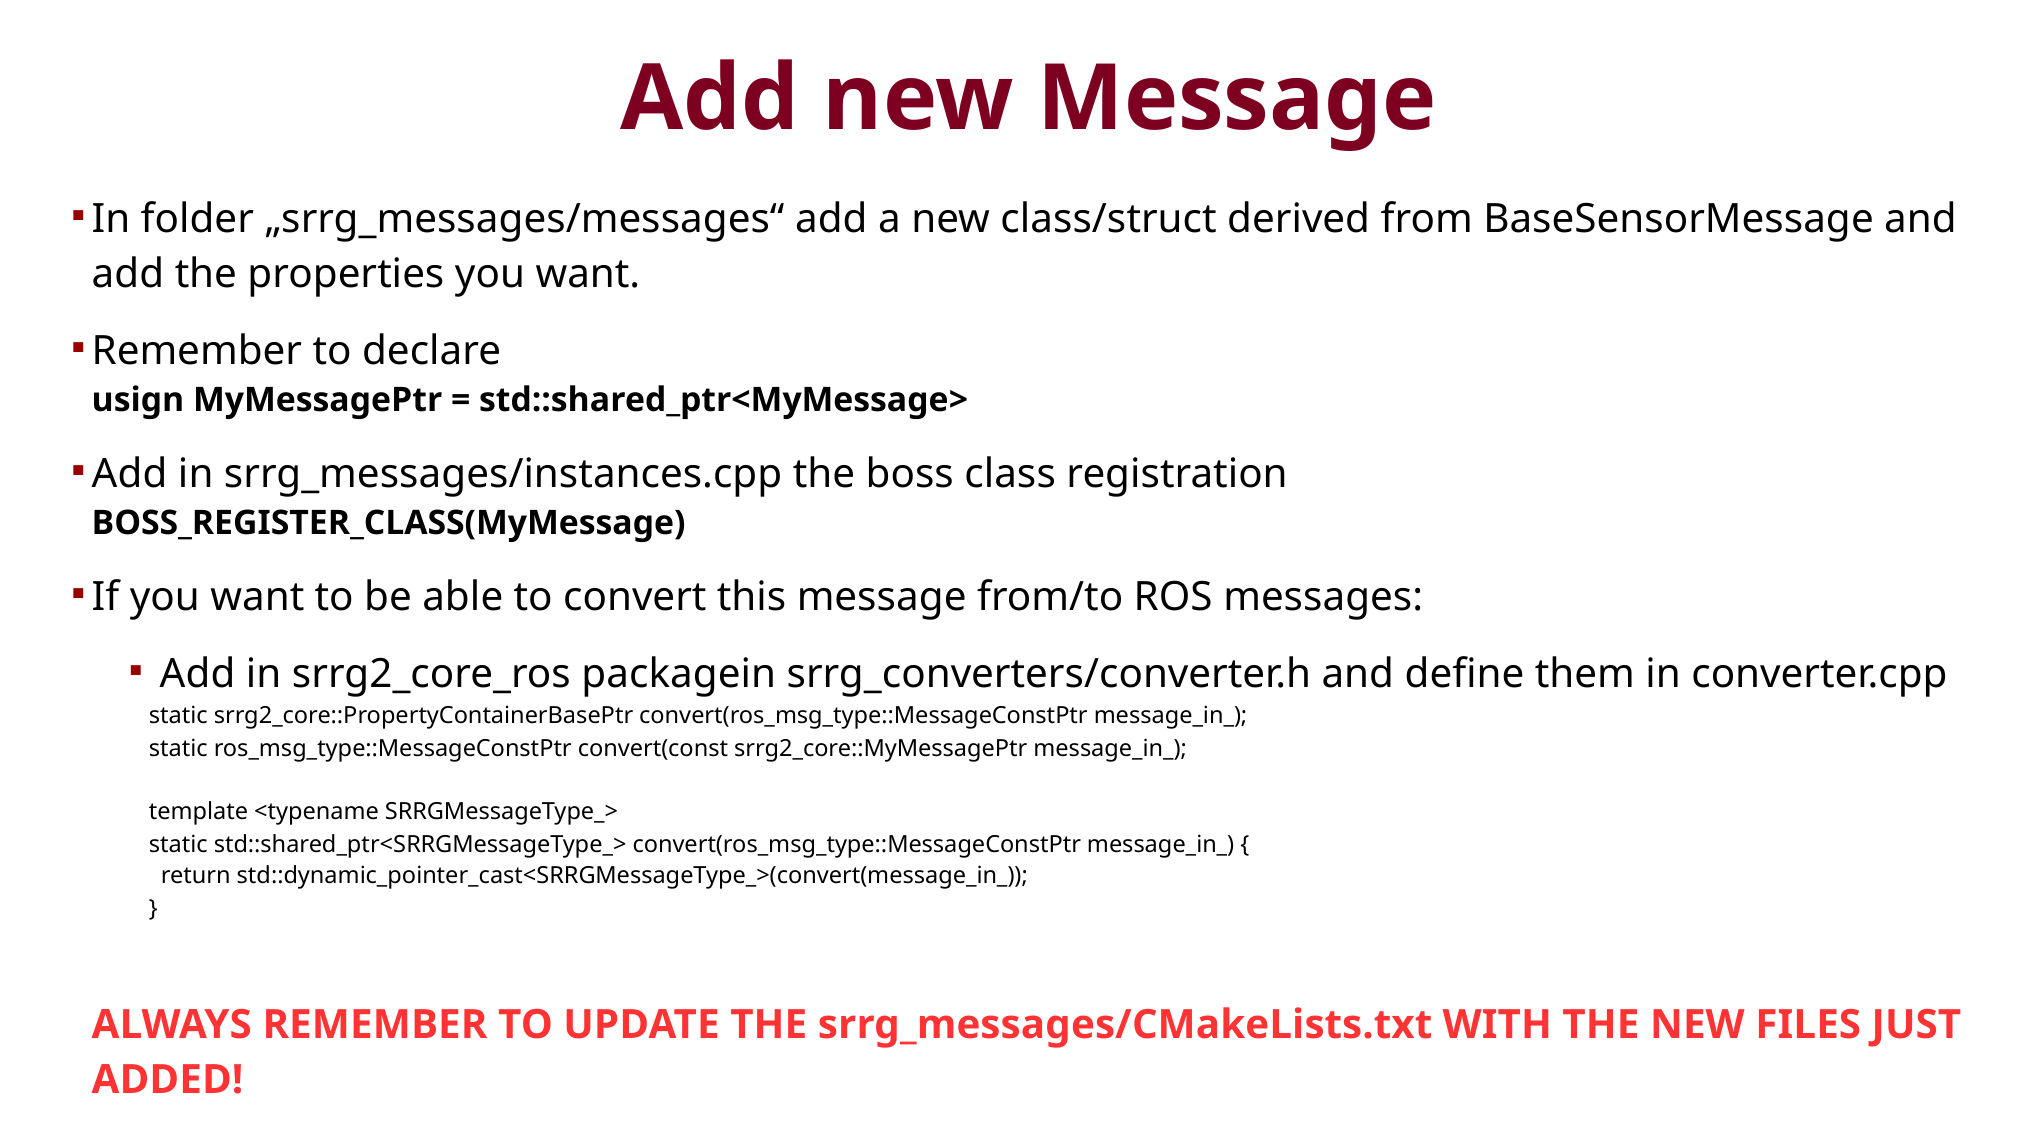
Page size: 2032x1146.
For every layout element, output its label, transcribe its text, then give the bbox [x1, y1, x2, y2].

title Add new Message [37, 10, 2020, 178]
list In folder „srrg_messages/messages“ add a new class/struct derived from BaseSensorMessage and add the properties you want. Remember to declare usign MyMessagePtr = std::shared_ptr<MyMessage> Add in srrg_messages/instances.cpp the boss class registration BOSS_REGISTER_CLASS(MyMessage) If you want to be able to convert this message from/to ROS messages: Add in srrg2_core_ros packagein srrg_converters/converter.h and define them in converter.cpp static srrg2_core::PropertyContainerBasePtr convert(ros_msg_type::MessageConstPtr message_in_); static ros_msg_type::MessageConstPtr convert(const srrg2_core::MyMessagePtr message_in_); template <typename SRRGMessageType_> static std::shared_ptr<SRRGMessageType_> convert(ros_msg_type::MessageConstPtr message_in_) { return std::dynamic_pointer_cast<SRRGMessageType_>(convert(message_in_)); } ALWAYS REMEMBER TO UPDATE THE srrg_messages/CMakeLists.txt WITH THE NEW FILES JUST ADDED! [59, 188, 1985, 1111]
